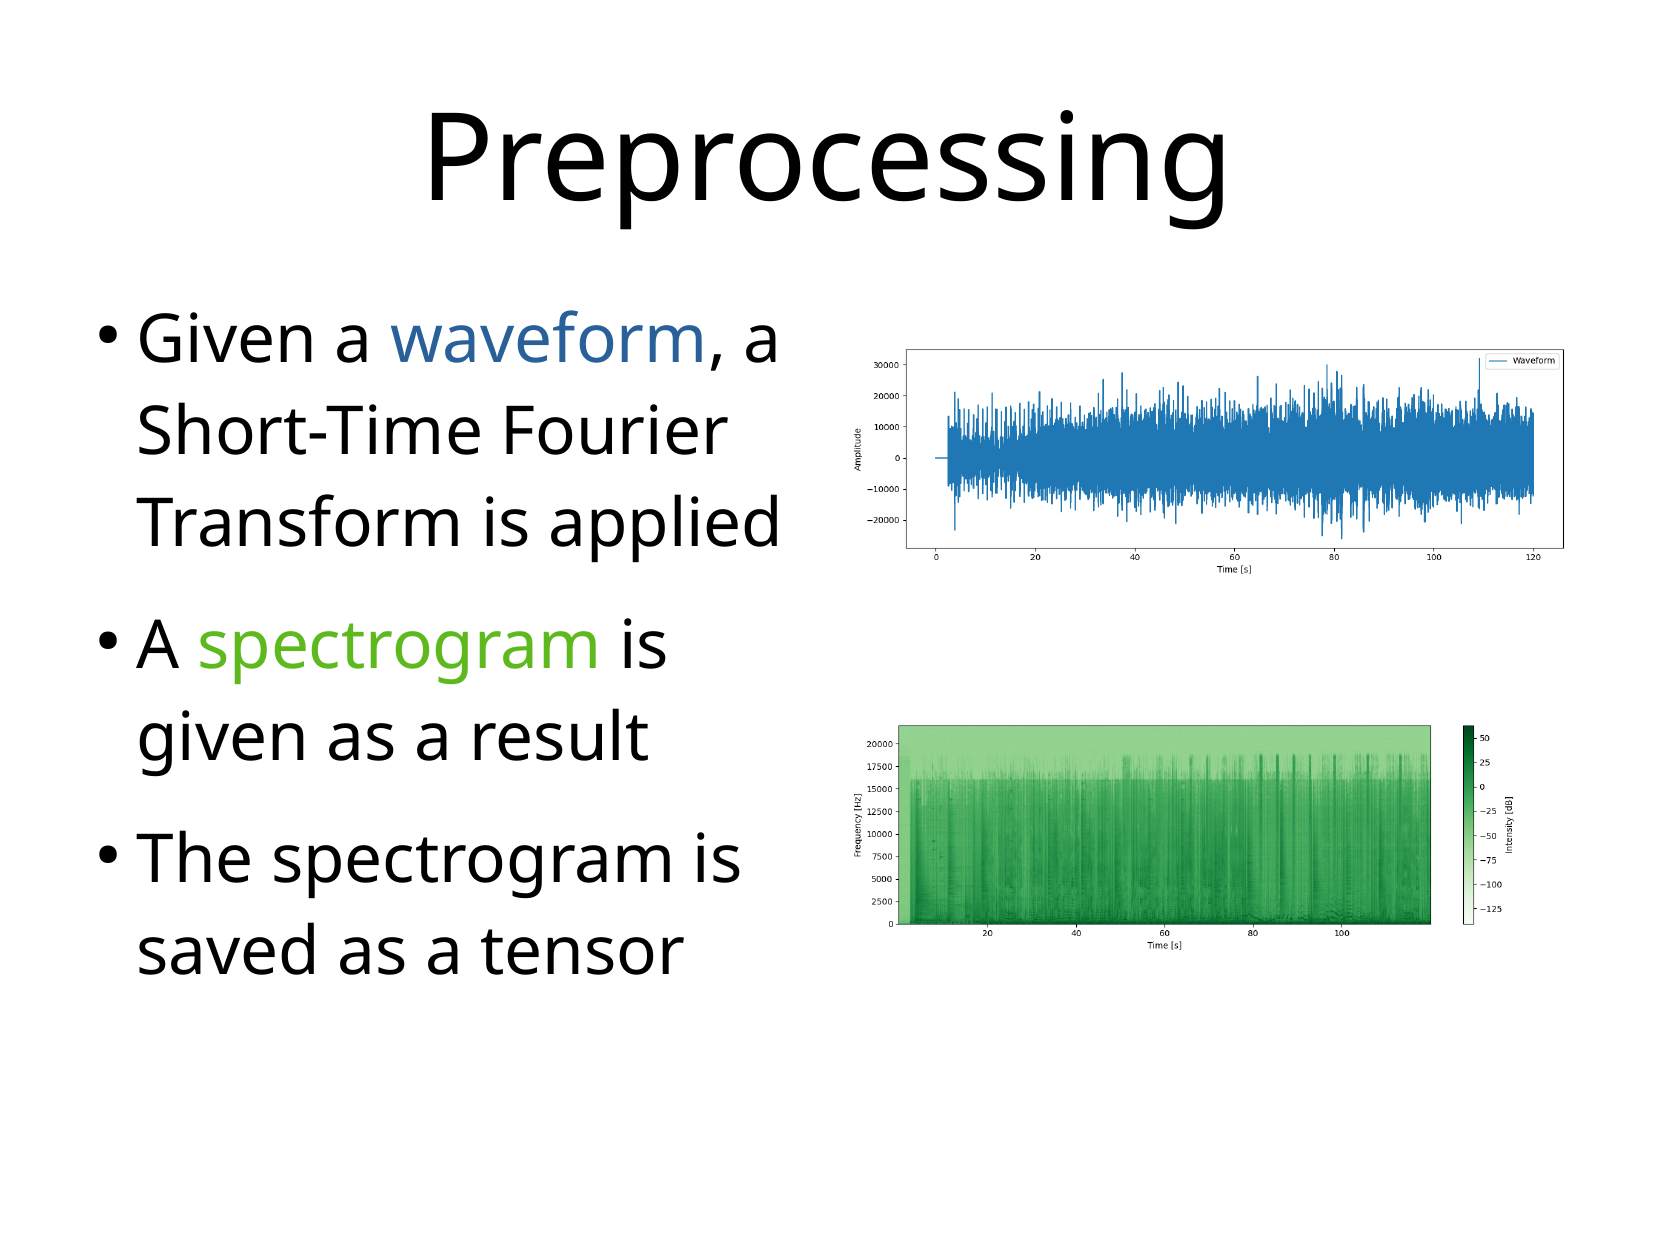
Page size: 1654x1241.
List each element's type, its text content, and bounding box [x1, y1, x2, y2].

picture [845, 716, 1572, 959]
list Given a waveform, a Short-Time Fourier Transform is applied A spectrogram is given as a result The spectrogram is saved as a tensor [82, 290, 809, 1010]
title Preprocessing [82, 49, 1571, 257]
picture [845, 340, 1572, 583]
